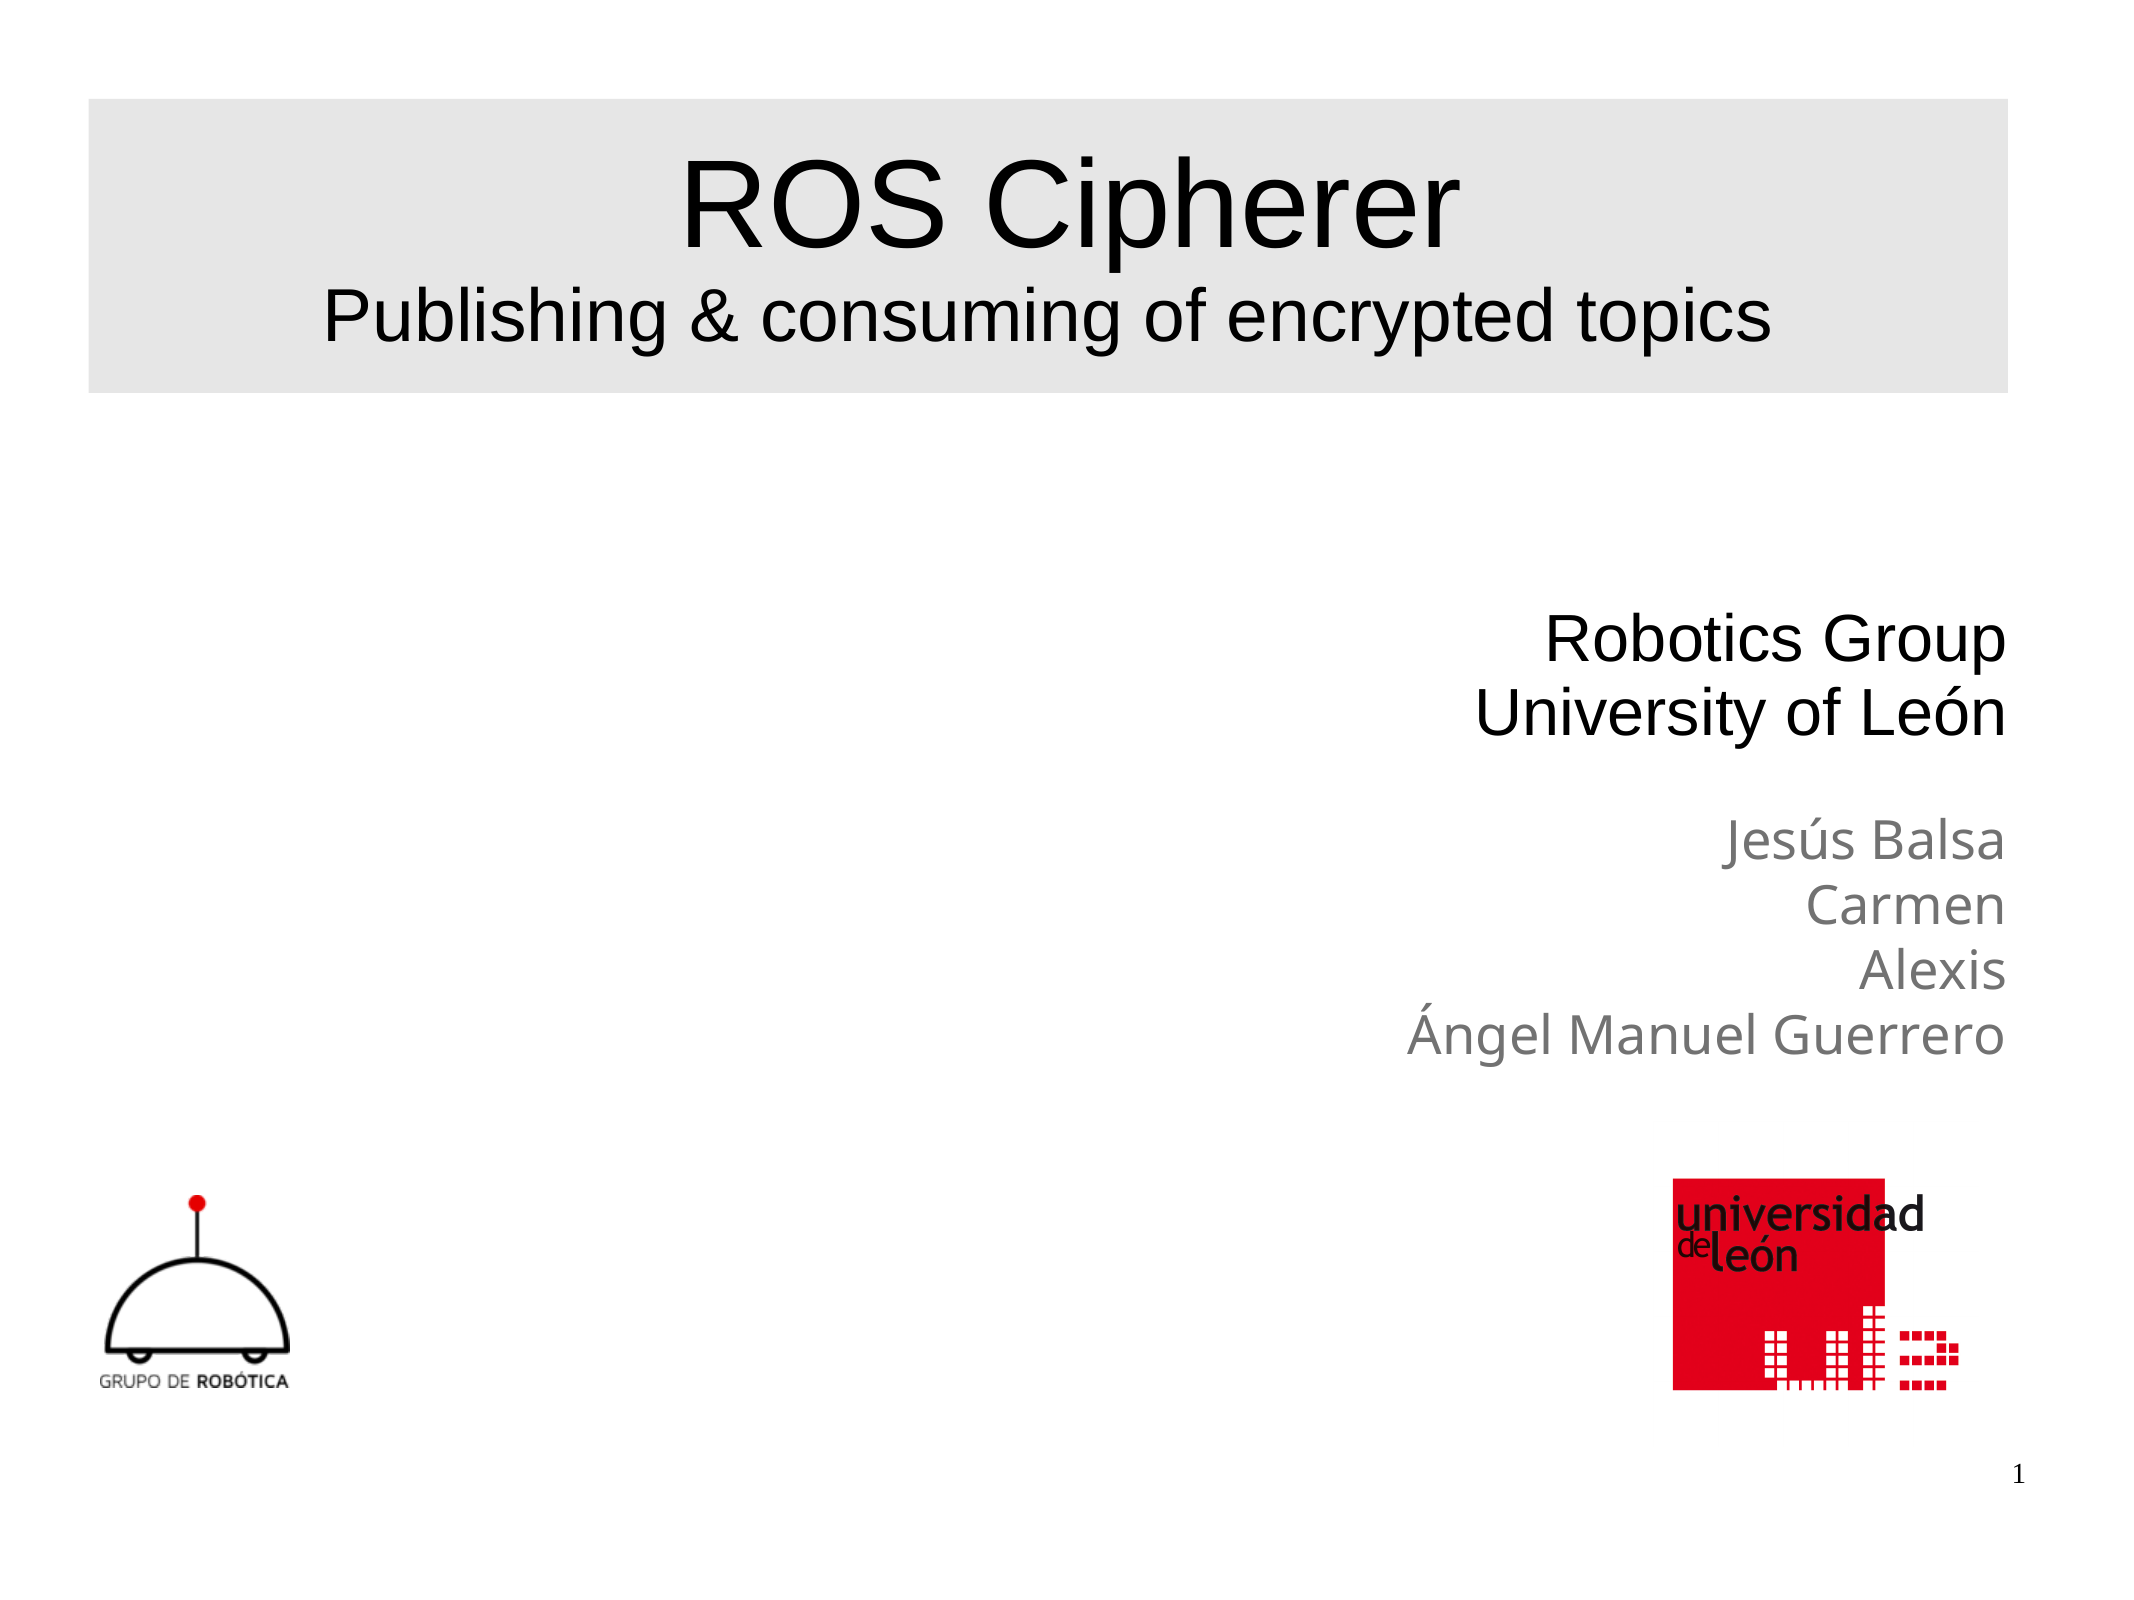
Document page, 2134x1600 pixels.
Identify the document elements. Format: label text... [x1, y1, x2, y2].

list Robotics Group University of León [324, 600, 2008, 798]
picture [1653, 1121, 1979, 1447]
picture [100, 1195, 290, 1388]
title ROS Cipherer Publishing & consuming of encrypted topics [88, 98, 2008, 393]
text_box Jesús Balsa Carmen Alexis Ángel Manuel Guerrero [708, 798, 2008, 1093]
